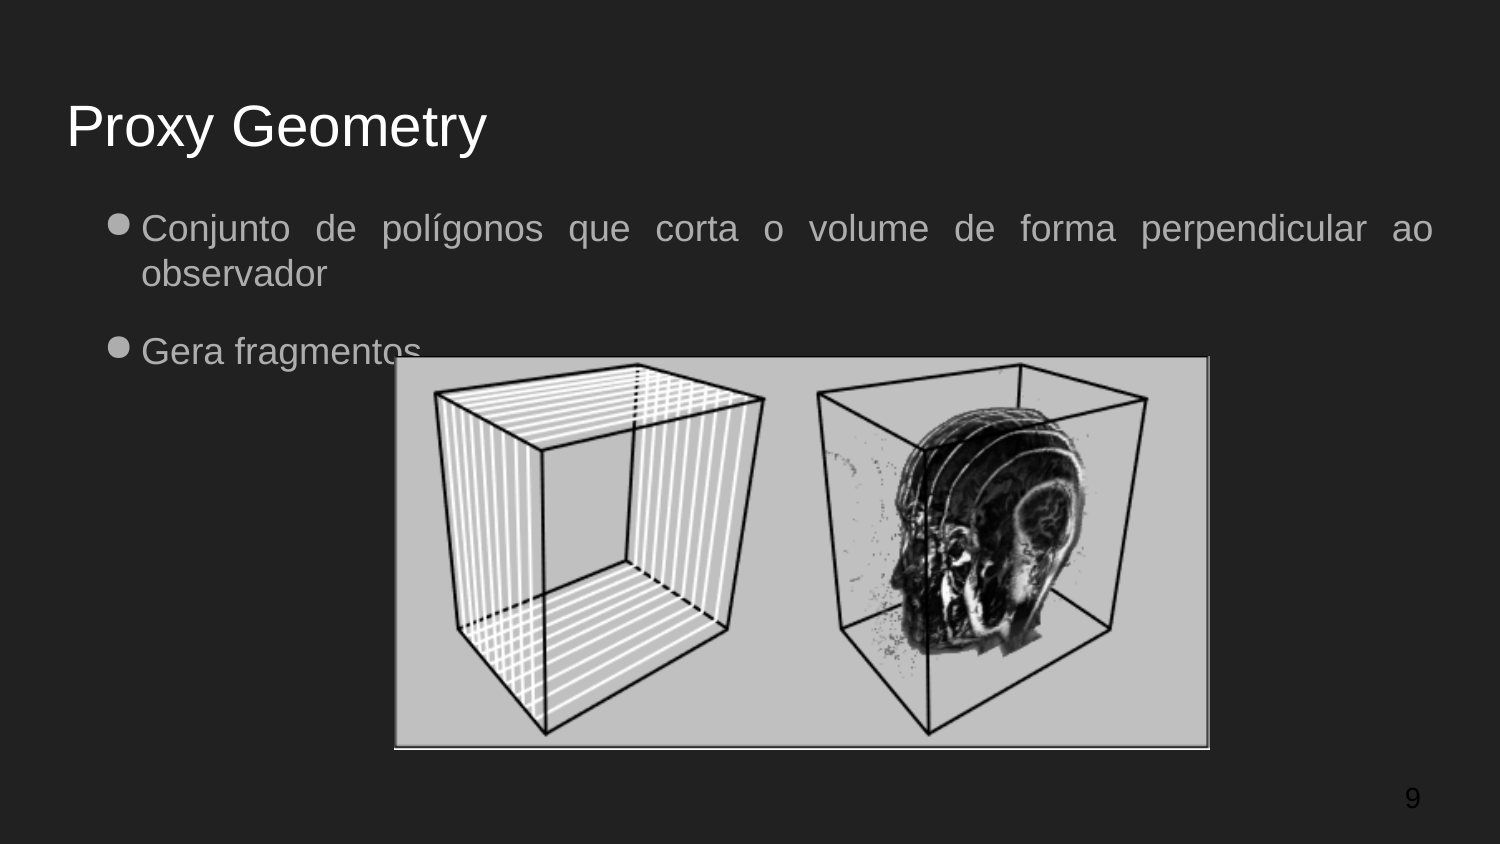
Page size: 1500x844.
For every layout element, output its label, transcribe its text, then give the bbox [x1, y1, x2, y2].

title Proxy Geometry [51, 72, 1449, 167]
list Conjunto de polígonos que corta o volume de forma perpendicular ao observador Gera fragmentos [51, 189, 1449, 750]
picture [394, 356, 1210, 750]
slide_number <number> [1389, 764, 1480, 830]
